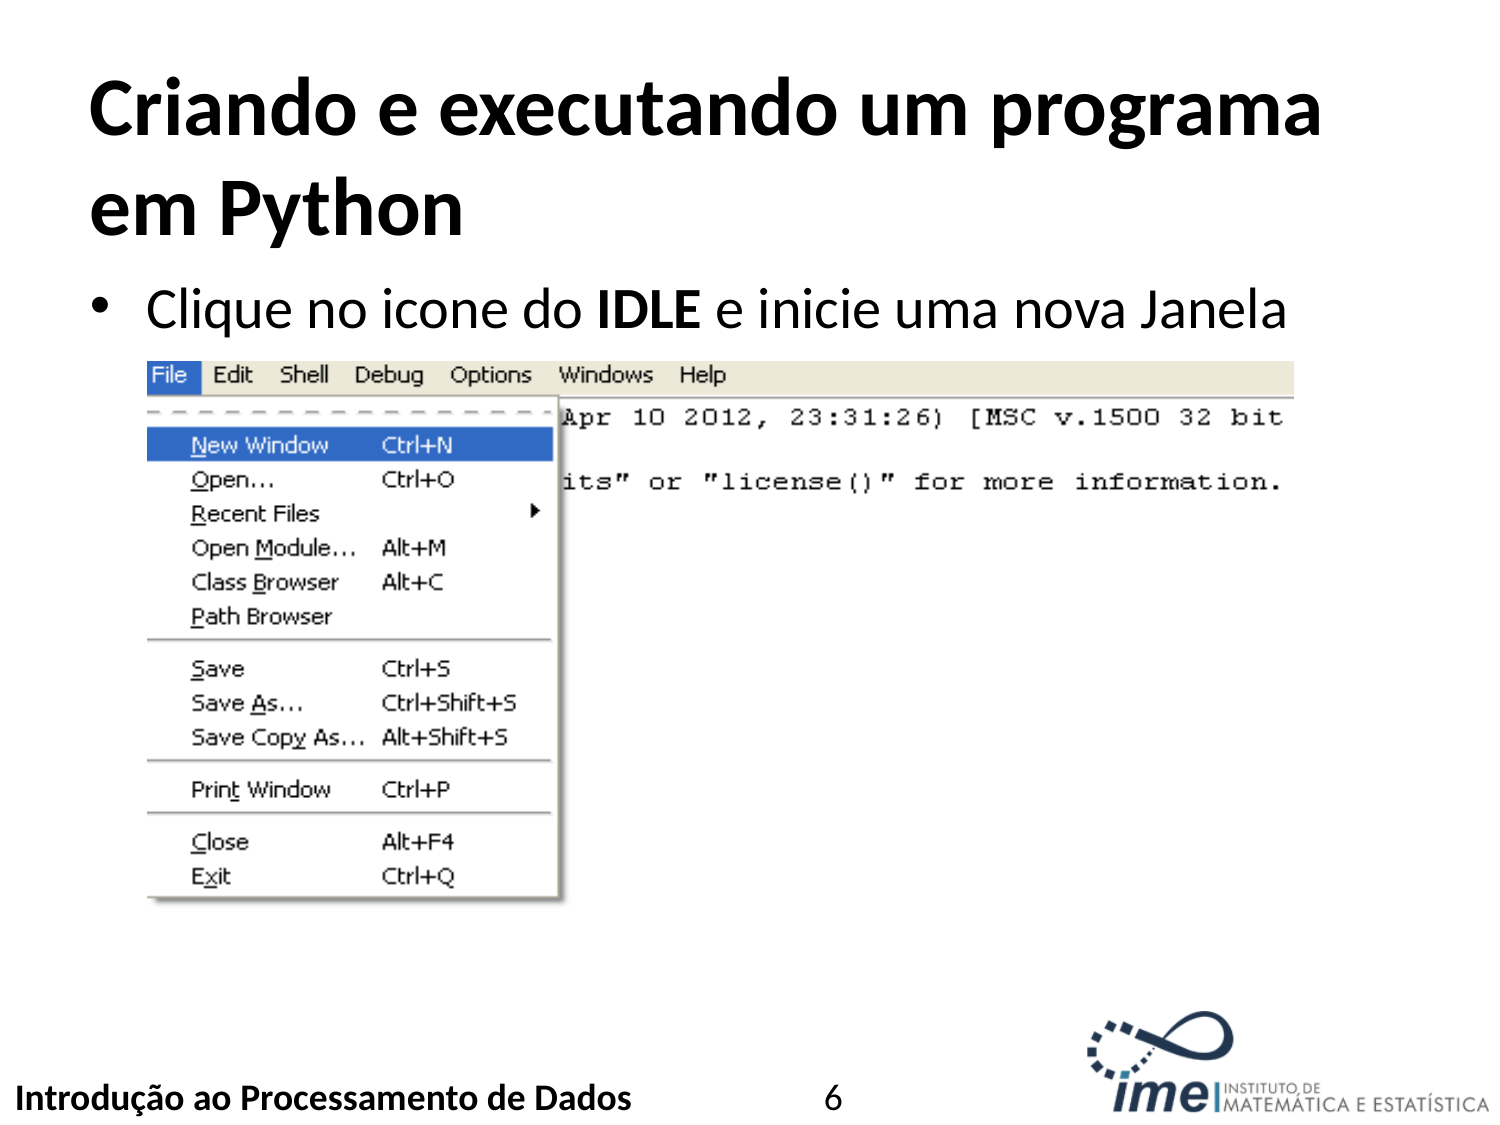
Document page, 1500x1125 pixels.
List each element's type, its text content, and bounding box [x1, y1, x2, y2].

text_box Clique no icone do IDLE e inicie uma nova Janela [75, 262, 1425, 350]
text_box Criando e executando um programa em Python [75, 45, 1425, 233]
picture [1086, 1011, 1495, 1115]
picture [147, 361, 1294, 941]
text_box <number> [808, 1065, 1159, 1125]
